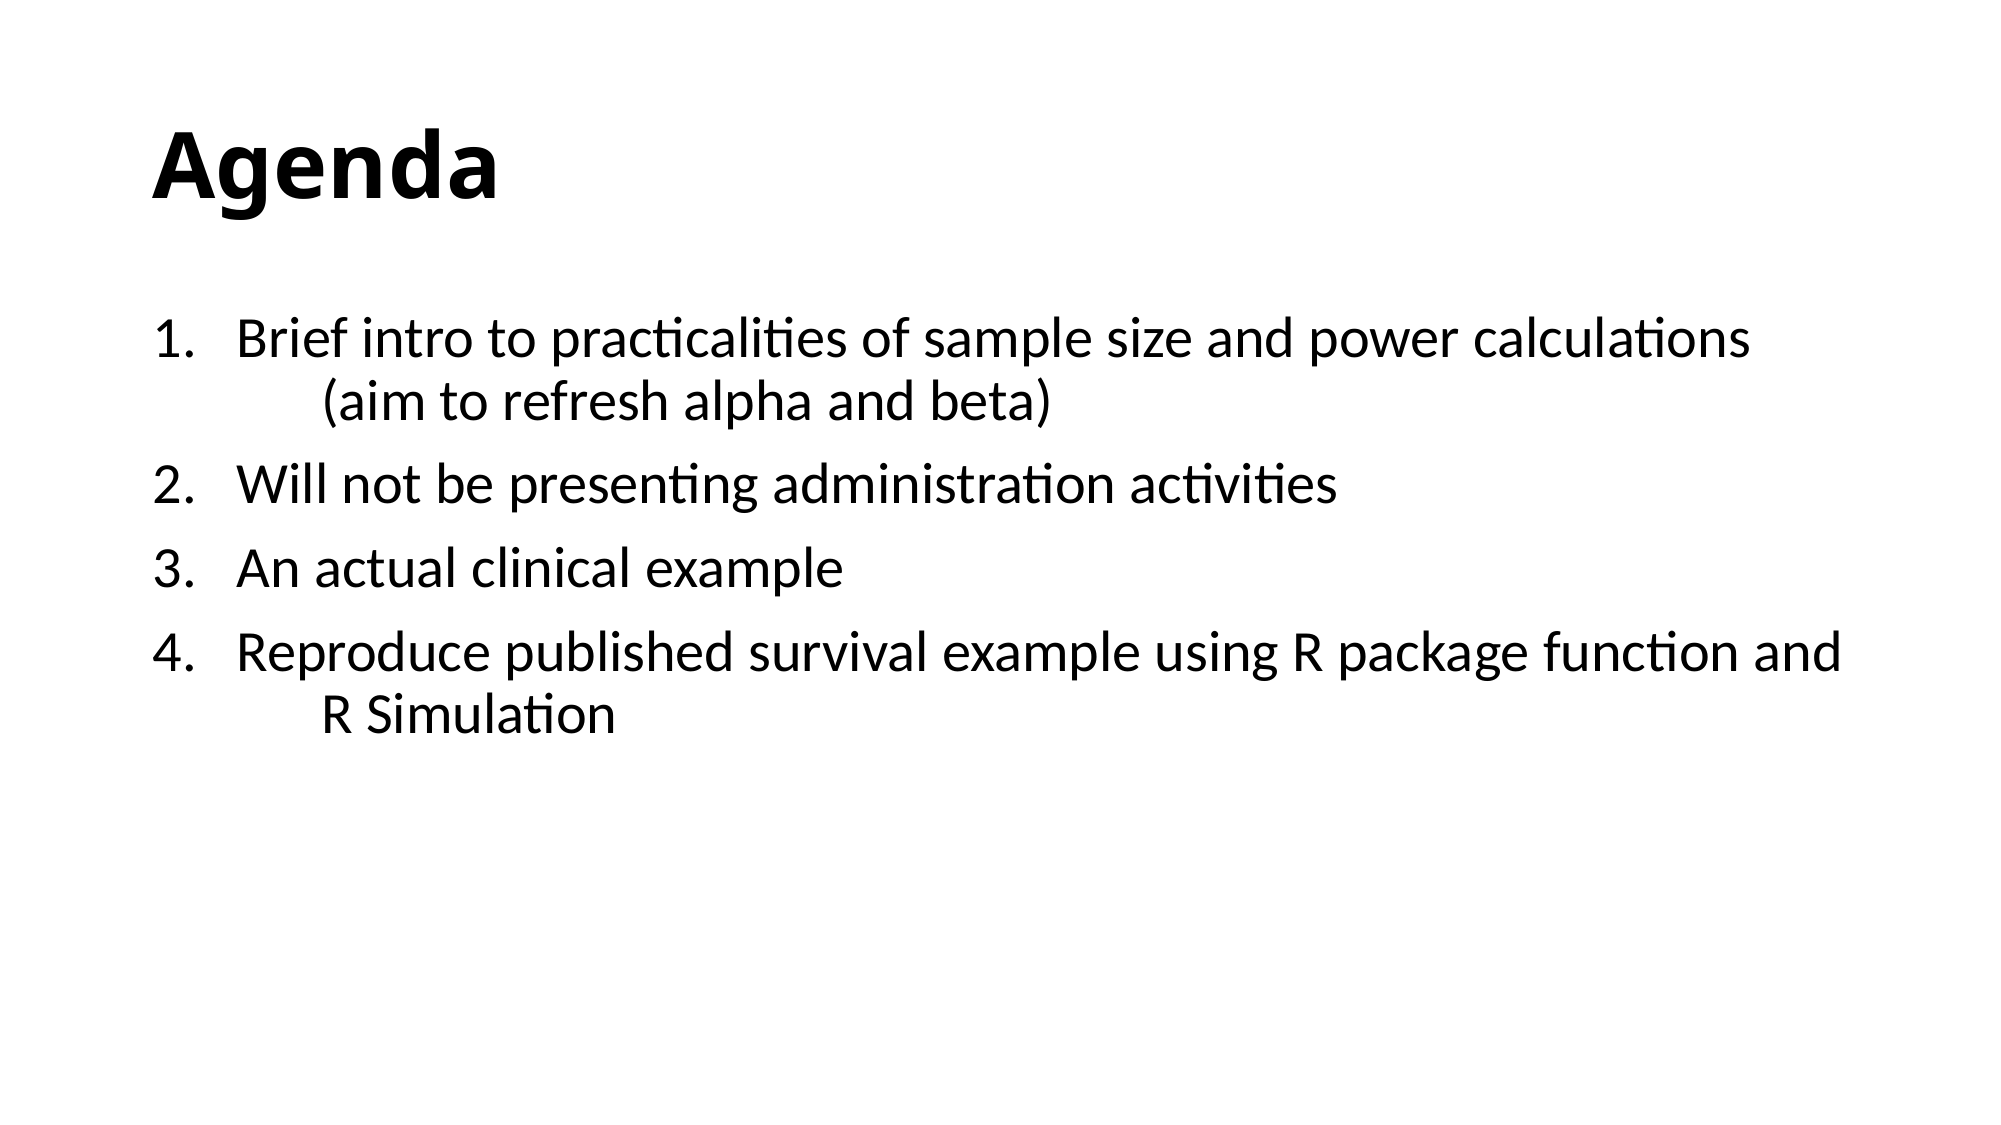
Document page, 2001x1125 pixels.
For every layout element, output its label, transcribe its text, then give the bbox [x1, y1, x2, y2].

title Agenda [137, 59, 1863, 278]
list Brief intro to practicalities of sample size and power calculations (aim to refresh alpha and beta) Will not be presenting administration activities An actual clinical example Reproduce published survival example using R package function and R Simulation [137, 299, 1863, 1014]
